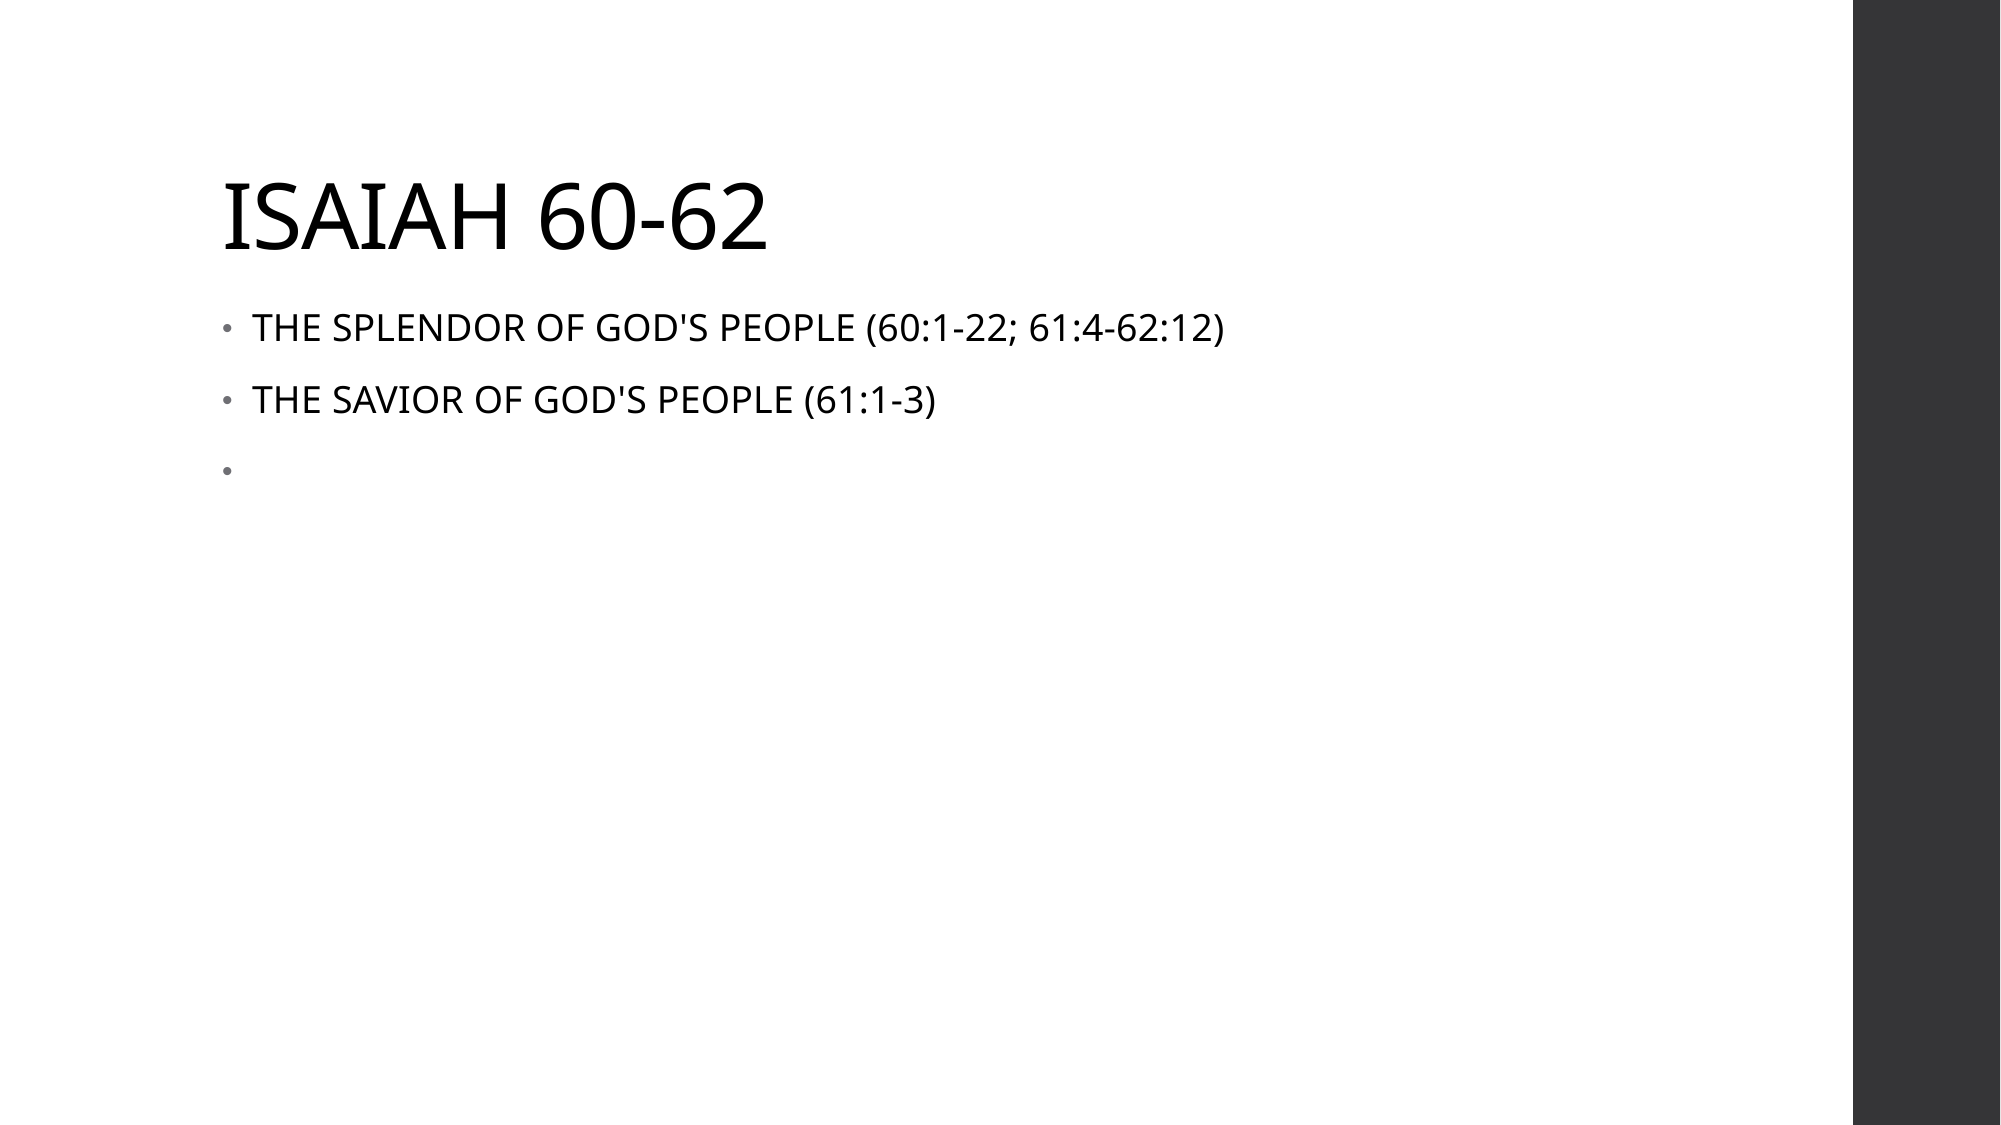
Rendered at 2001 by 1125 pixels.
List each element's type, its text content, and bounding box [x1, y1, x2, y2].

title ISAIAH 60-62 [206, 60, 1797, 278]
list THE SPLENDOR OF GOD'S PEOPLE (60:1-22; 61:4-62:12) THE SAVIOR OF GOD'S PEOPLE (61:1-3) [206, 299, 1617, 1014]
